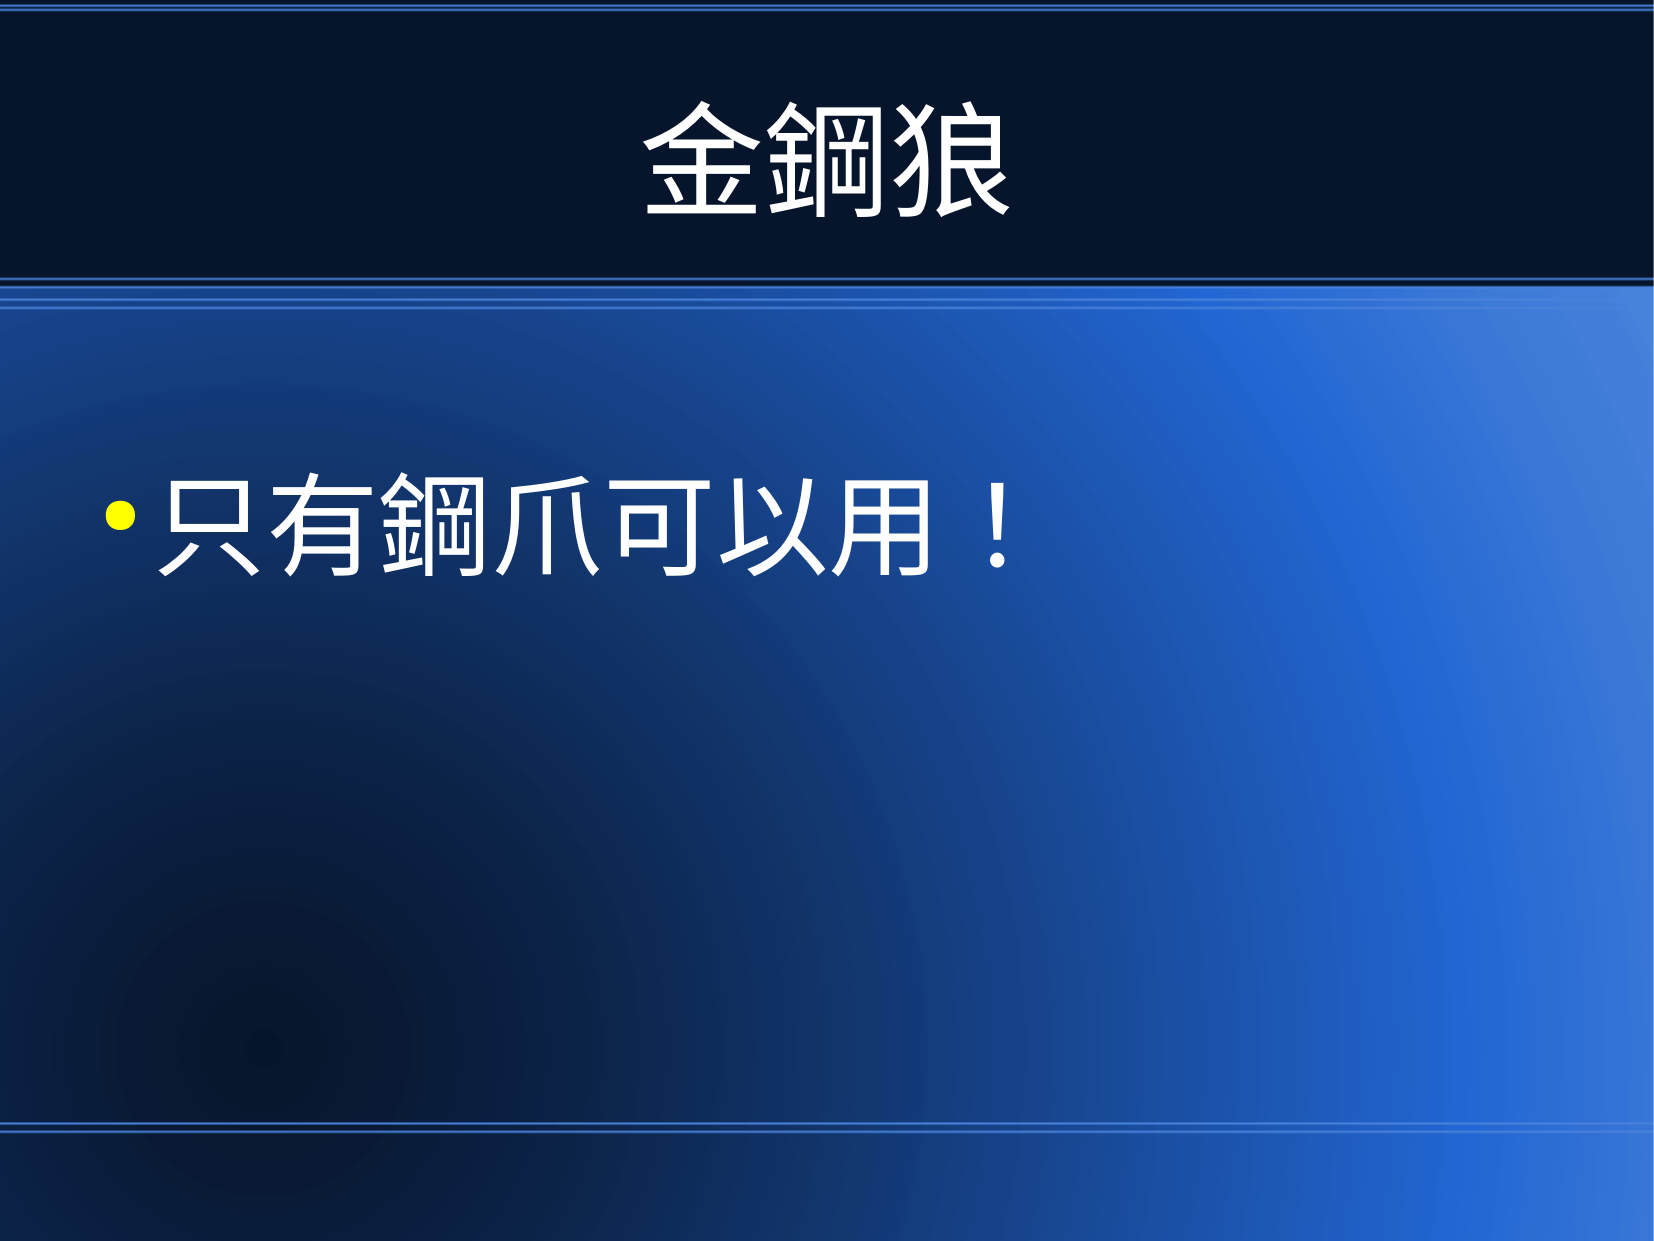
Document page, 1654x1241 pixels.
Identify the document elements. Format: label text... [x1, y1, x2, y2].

list 只有鋼爪可以用！ [82, 355, 1571, 1241]
title 金鋼狼 [82, 49, 1571, 257]
picture [0, 0, 1654, 1241]
